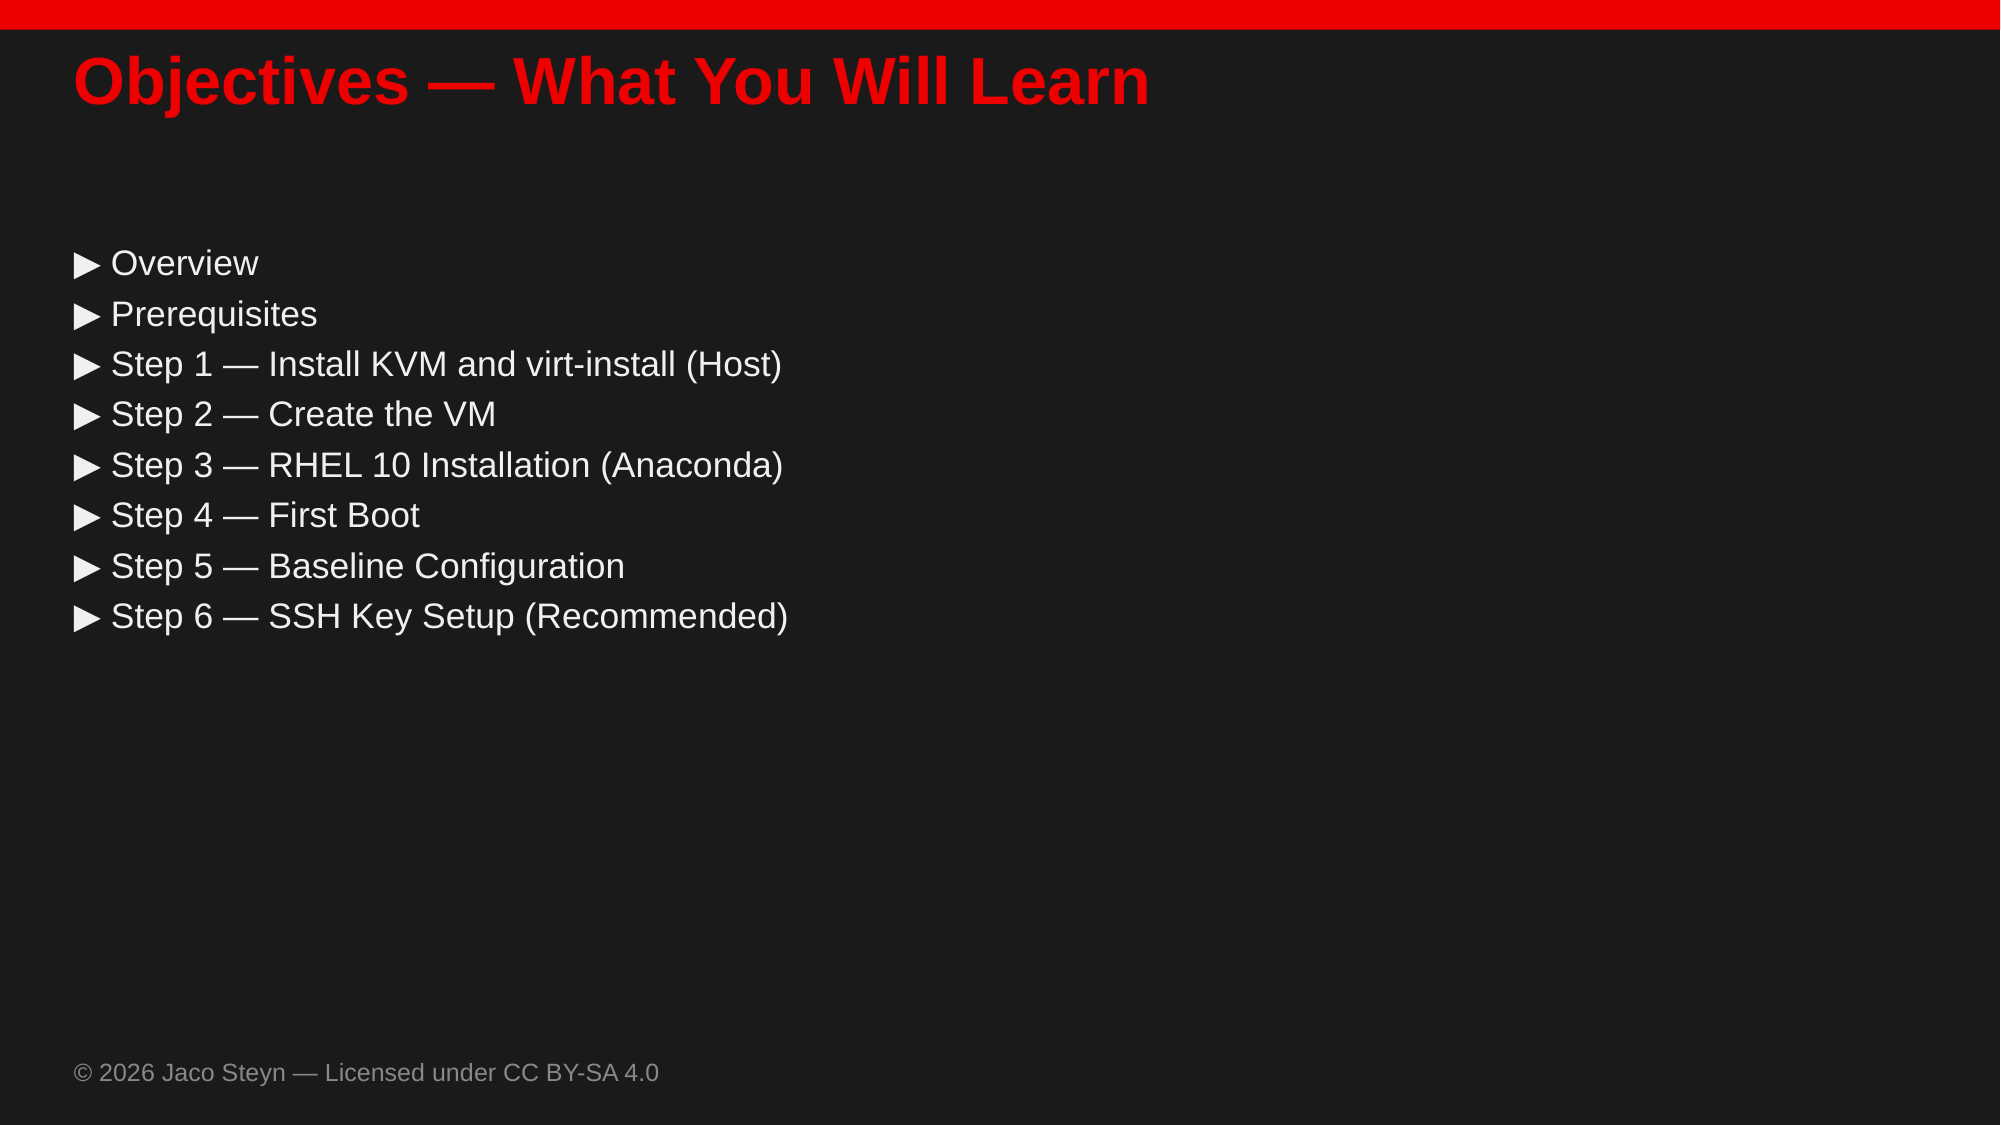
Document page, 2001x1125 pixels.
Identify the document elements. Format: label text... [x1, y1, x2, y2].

text_box [0, 0, 2001, 30]
text_box © 2026 Jaco Steyn — Licensed under CC BY-SA 4.0 [59, 1051, 1942, 1093]
text_box ▶ Overview ▶ Prerequisites ▶ Step 1 — Install KVM and virt-install (Host) ▶ Step 2 — Create the VM ▶ Step 3 — RHEL 10 Installation (Anaconda) ▶ Step 4 — First Boot ▶ Step 5 — Baseline Configuration ▶ Step 6 — SSH Key Setup (Recommended) [59, 236, 1942, 1037]
text_box Objectives — What You Will Learn [59, 36, 1942, 208]
